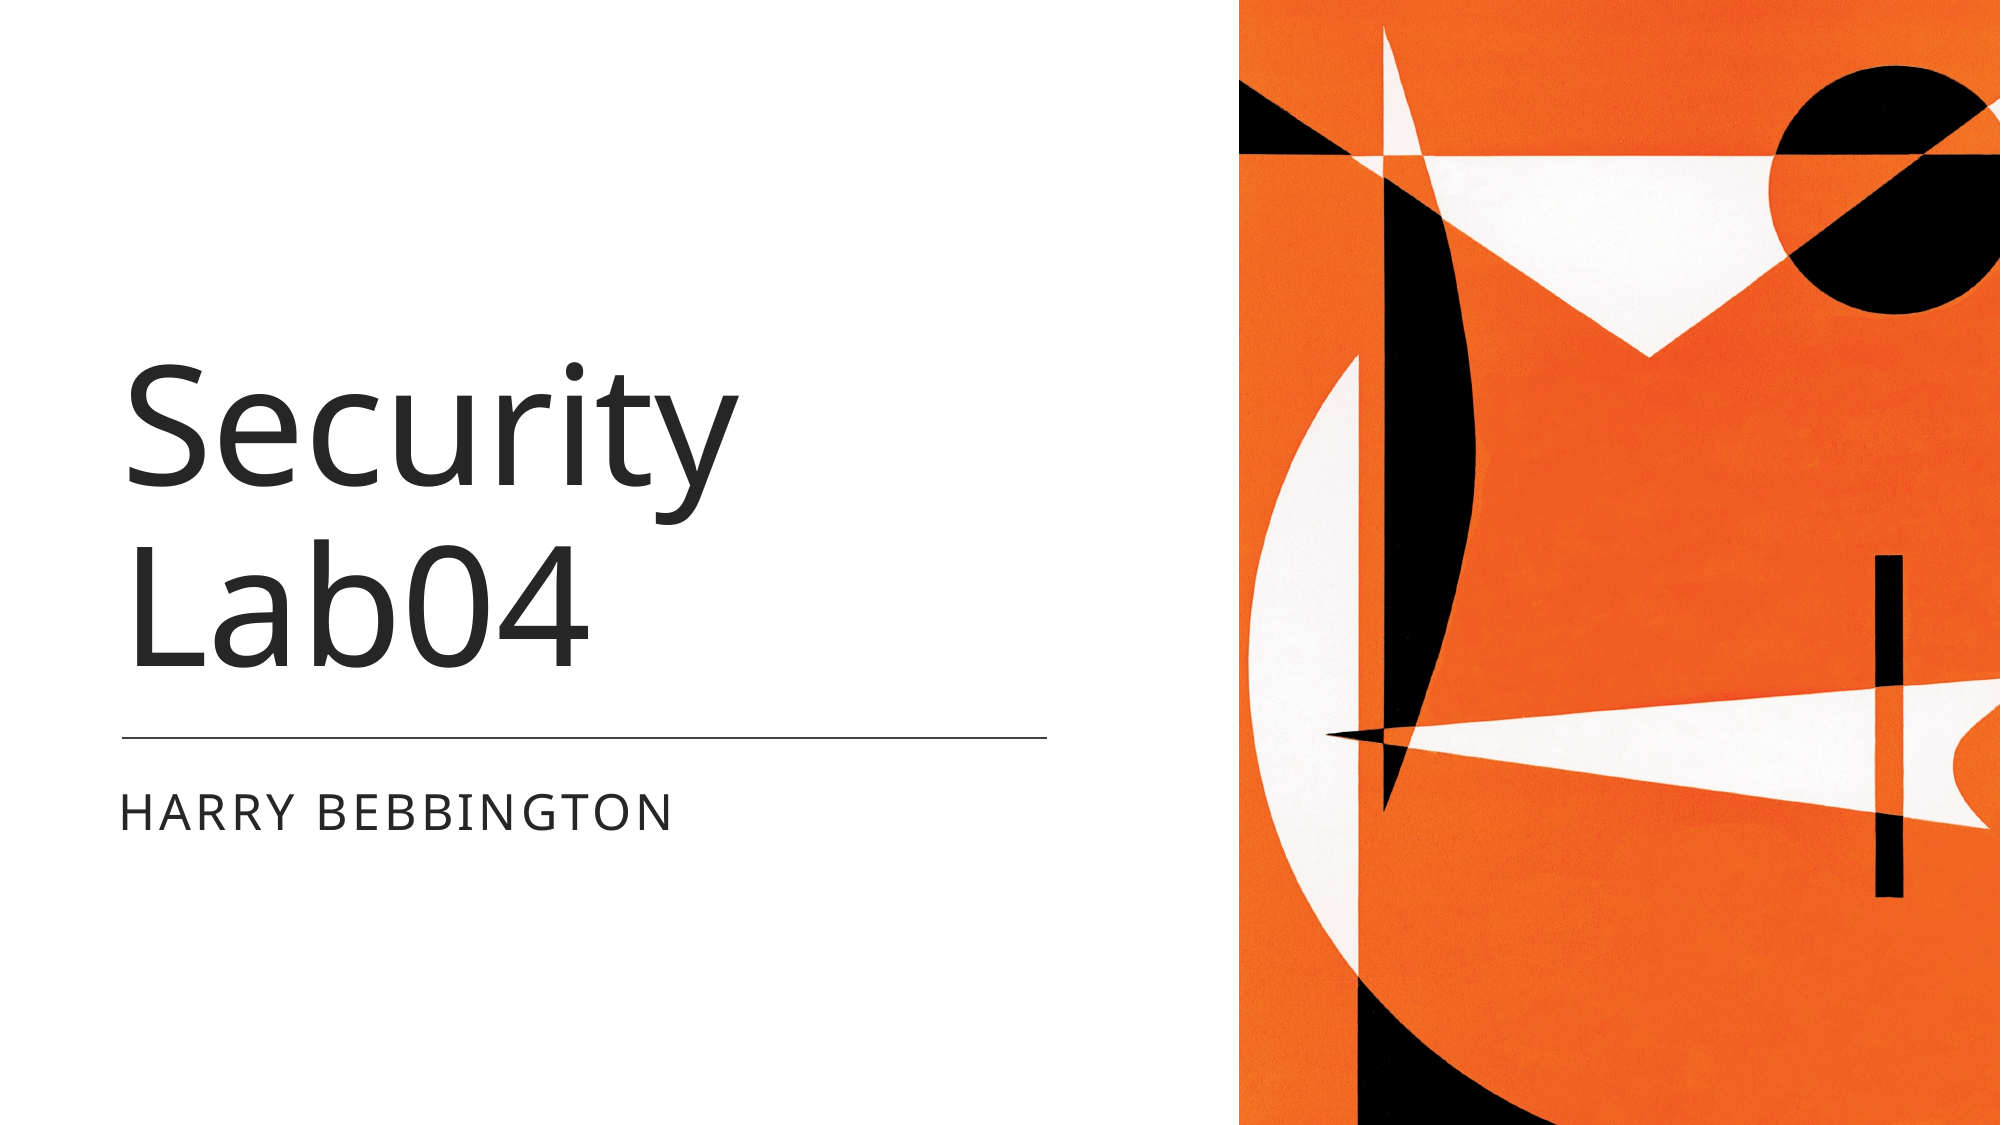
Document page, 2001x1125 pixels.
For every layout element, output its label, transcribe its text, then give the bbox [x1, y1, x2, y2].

text_box [0, 0, 1239, 1125]
title Security Lab04 [106, 104, 1133, 710]
subtitle Harry Bebbington [103, 766, 1133, 935]
picture [1239, 0, 2000, 1125]
